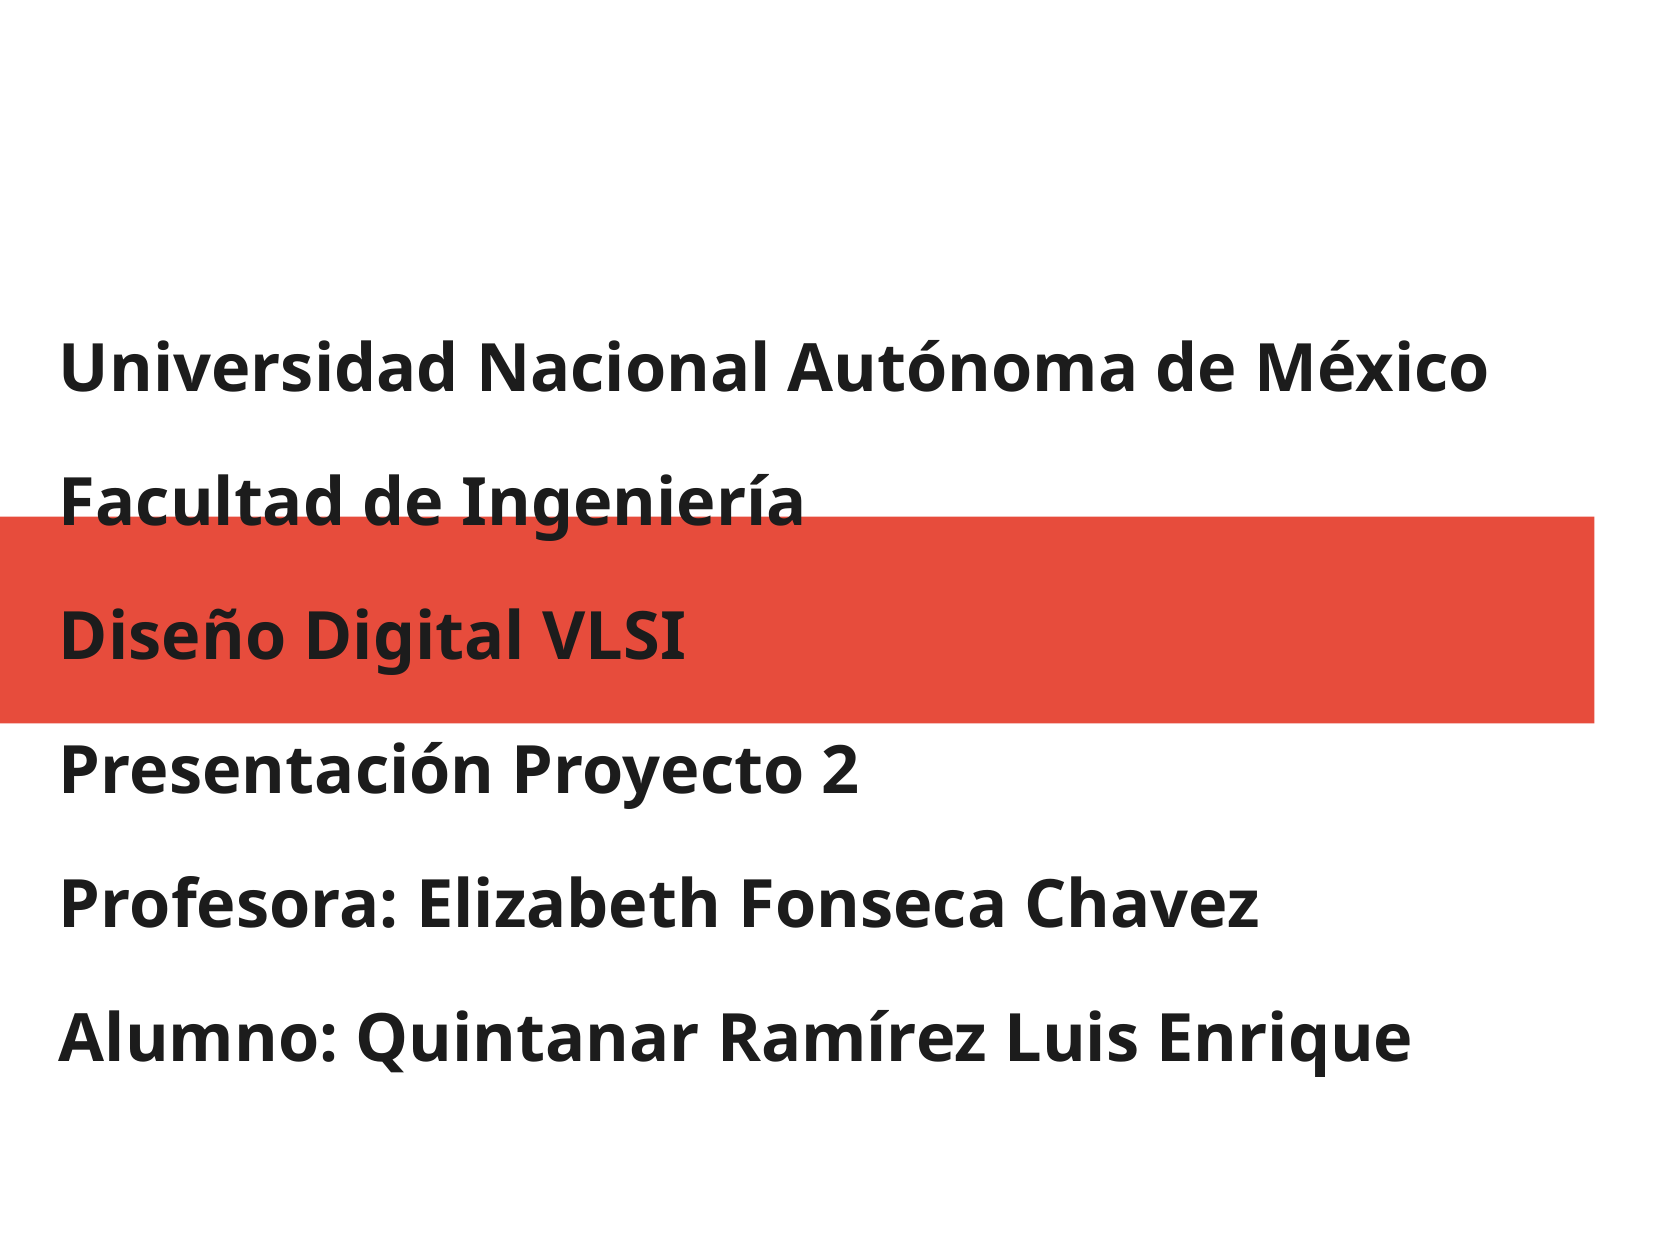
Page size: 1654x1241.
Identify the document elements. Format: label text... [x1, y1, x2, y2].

subtitle Universidad Nacional Autónoma de México Facultad de Ingeniería Diseño Digital VLSI Presentación Proyecto 2 Profesora: Elizabeth Fonseca Chavez Alumno: Quintanar Ramírez Luis Enrique [59, 307, 1595, 992]
